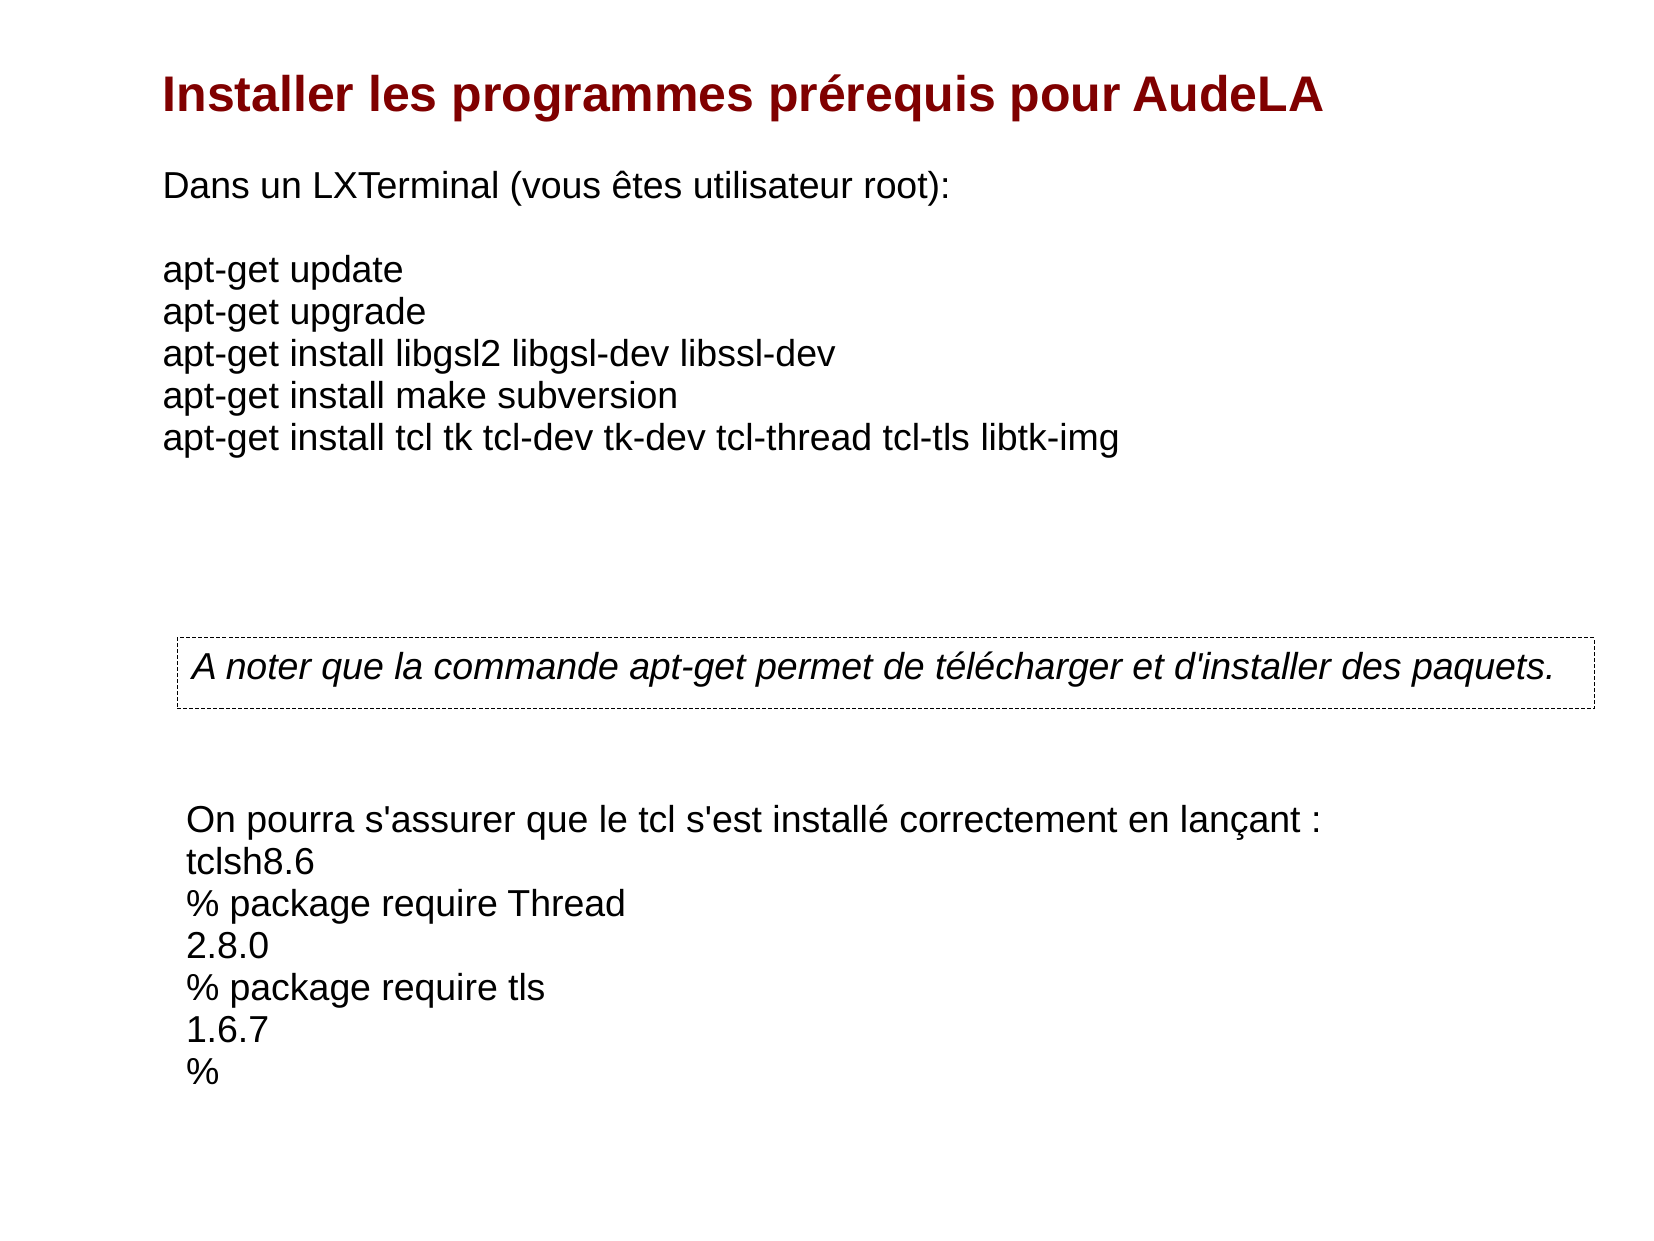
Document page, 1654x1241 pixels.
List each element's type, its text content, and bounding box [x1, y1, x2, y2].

text_box Installer les programmes prérequis pour AudeLA Dans un LXTerminal (vous êtes utilisateur root): apt-get update apt-get upgrade apt-get install libgsl2 libgsl-dev libssl-dev apt-get install make subversion apt-get install tcl tk tcl-dev tk-dev tcl-thread tcl-tls libtk-img [147, 59, 1579, 677]
text_box On pourra s'assurer que le tcl s'est installé correctement en lançant : tclsh8.6 % package require Thread 2.8.0 % package require tls 1.6.7 % [171, 790, 1338, 1097]
text_box A noter que la commande apt-get permet de télécharger et d'installer des paquets. [177, 637, 1595, 709]
